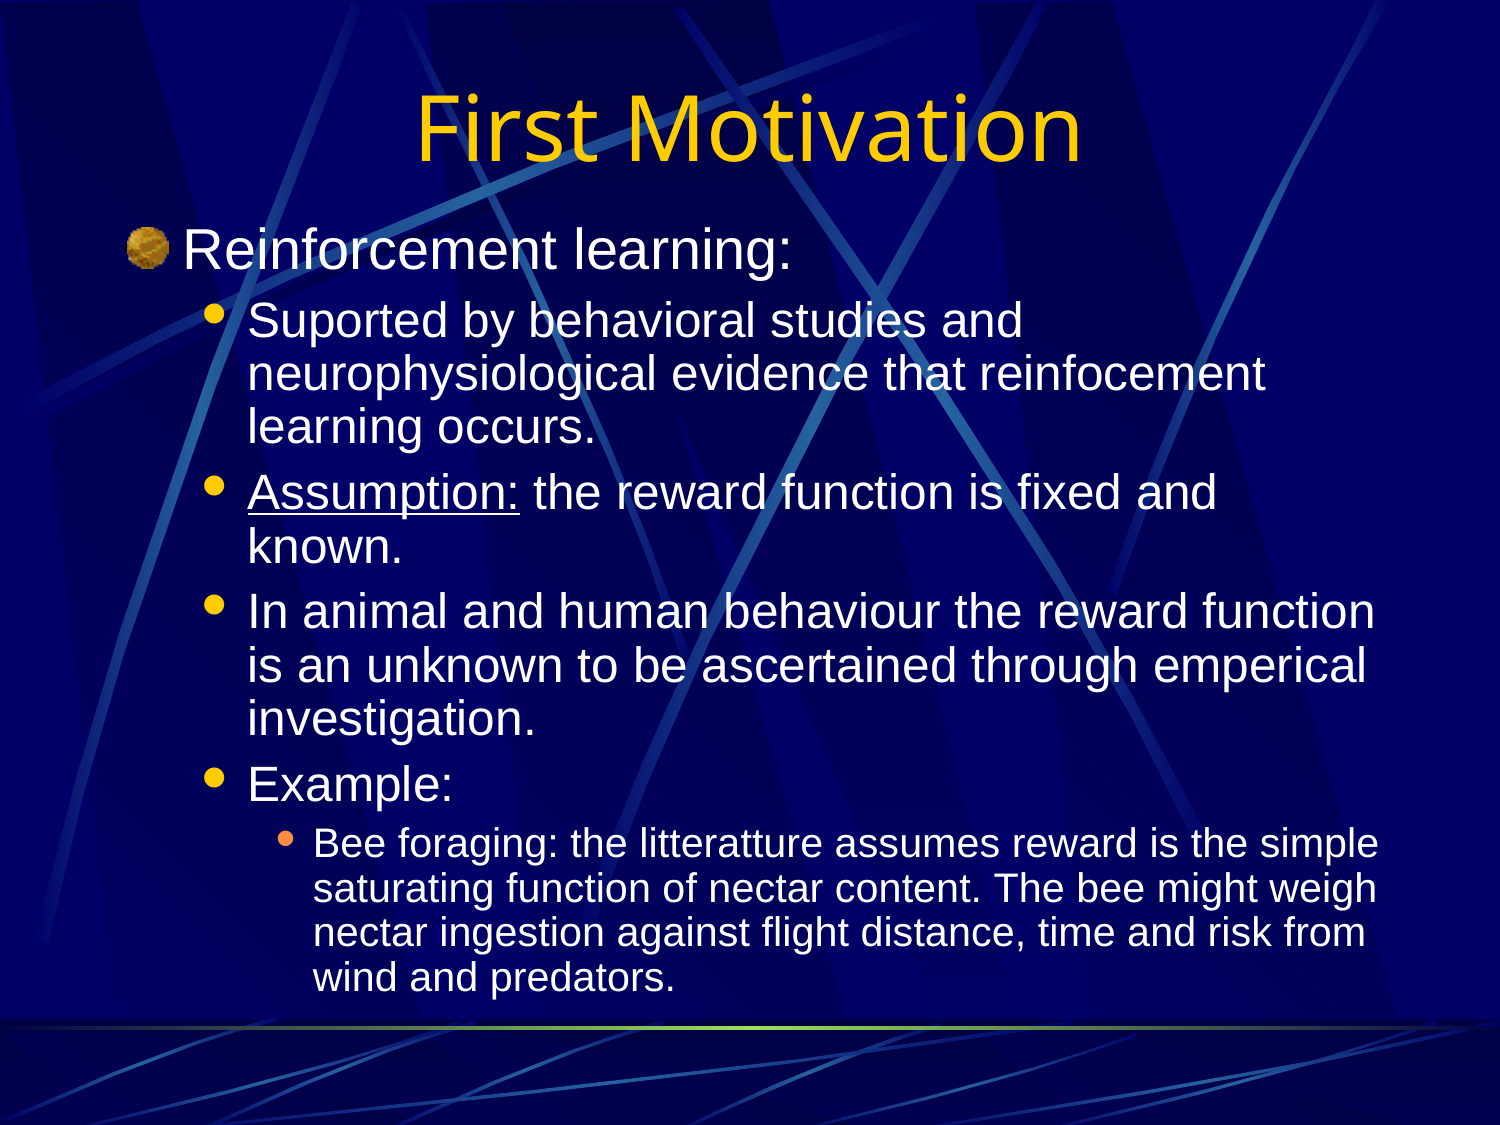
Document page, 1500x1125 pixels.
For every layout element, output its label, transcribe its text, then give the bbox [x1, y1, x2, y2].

list Reinforcement learning: Suported by behavioral studies and neurophysiological evidence that reinfocement learning occurs. Assumption: the reward function is fixed and known. In animal and human behaviour the reward function is an unknown to be ascertained through emperical investigation. Example: Bee foraging: the litteratture assumes reward is the simple saturating function of nectar content. The bee might weigh nectar ingestion against flight distance, time and risk from wind and predators. [112, 212, 1401, 1013]
title First Motivation [112, 62, 1388, 188]
